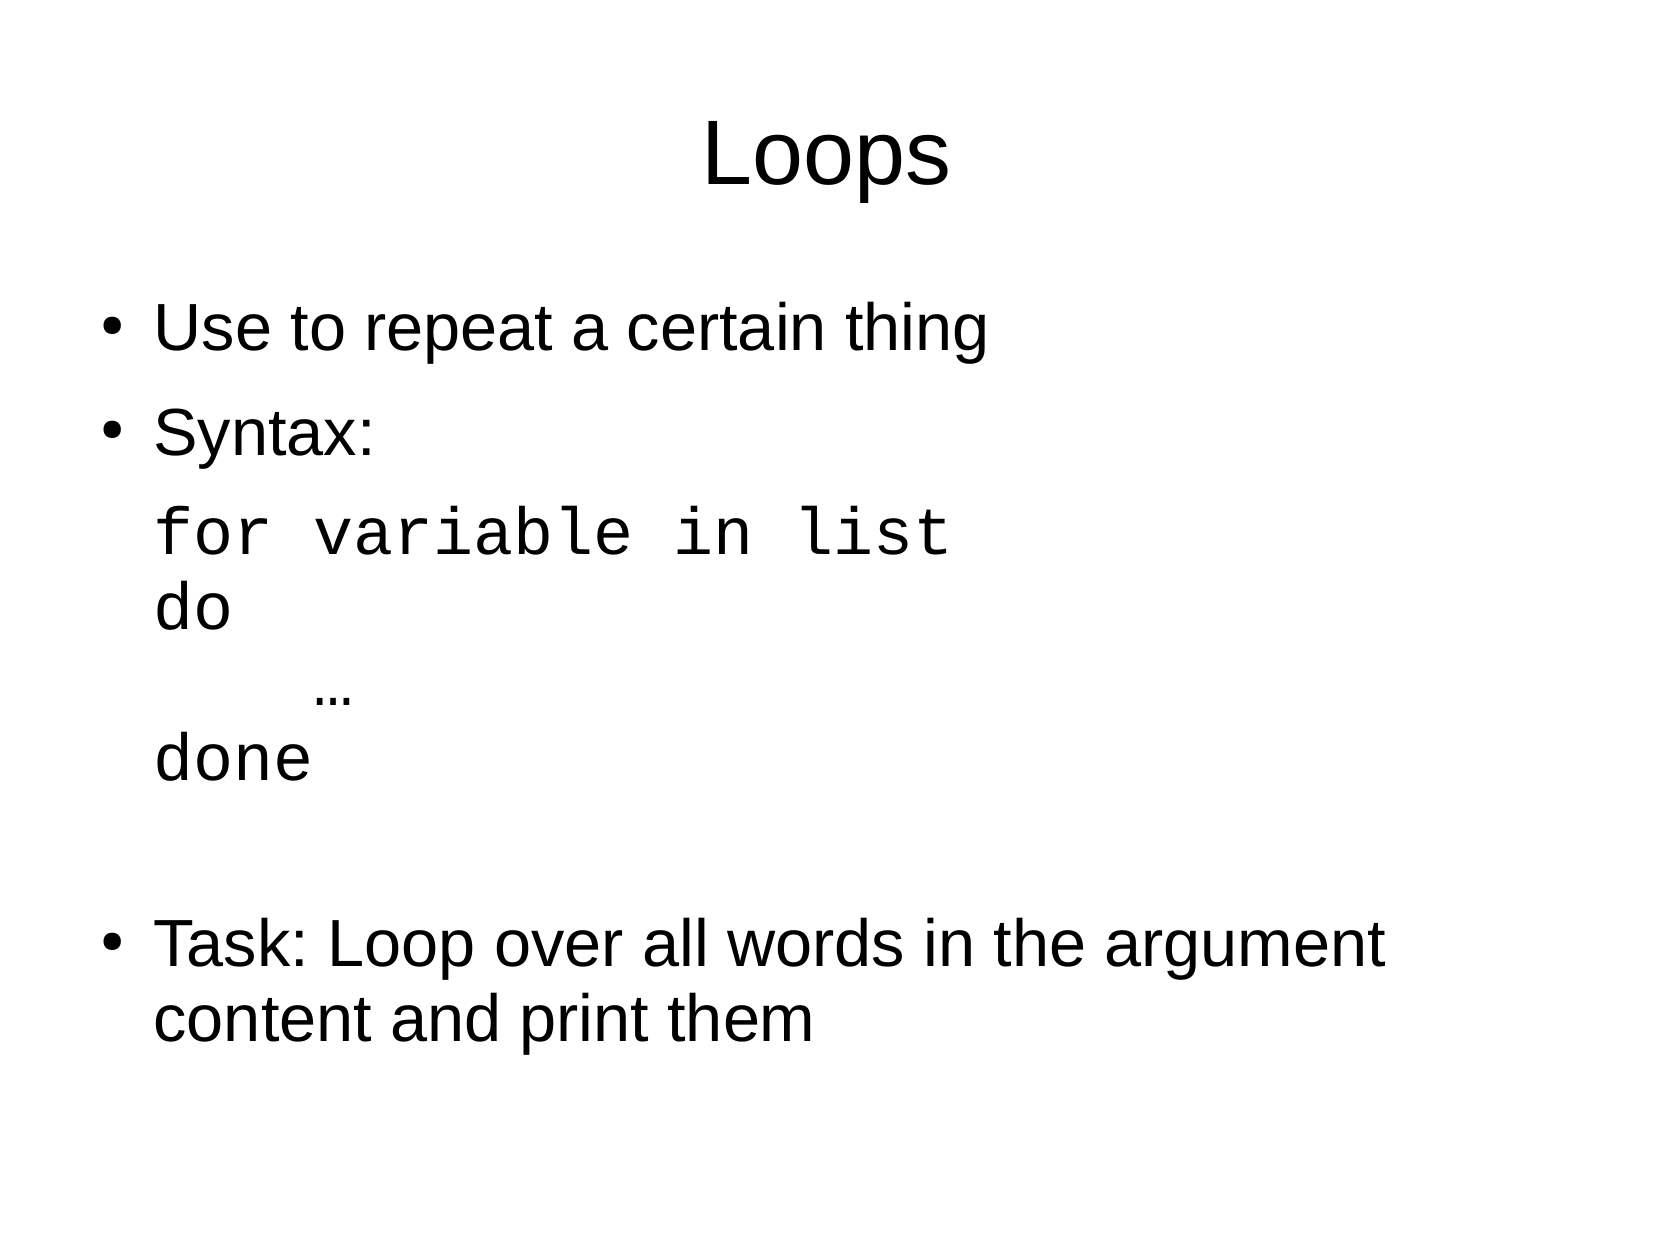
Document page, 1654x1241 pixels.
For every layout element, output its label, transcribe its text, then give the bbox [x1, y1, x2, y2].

list Use to repeat a certain thing Syntax: for variable in list do … done Task: Loop over all words in the argument content and print them [82, 290, 1571, 1186]
title Loops [82, 49, 1571, 257]
